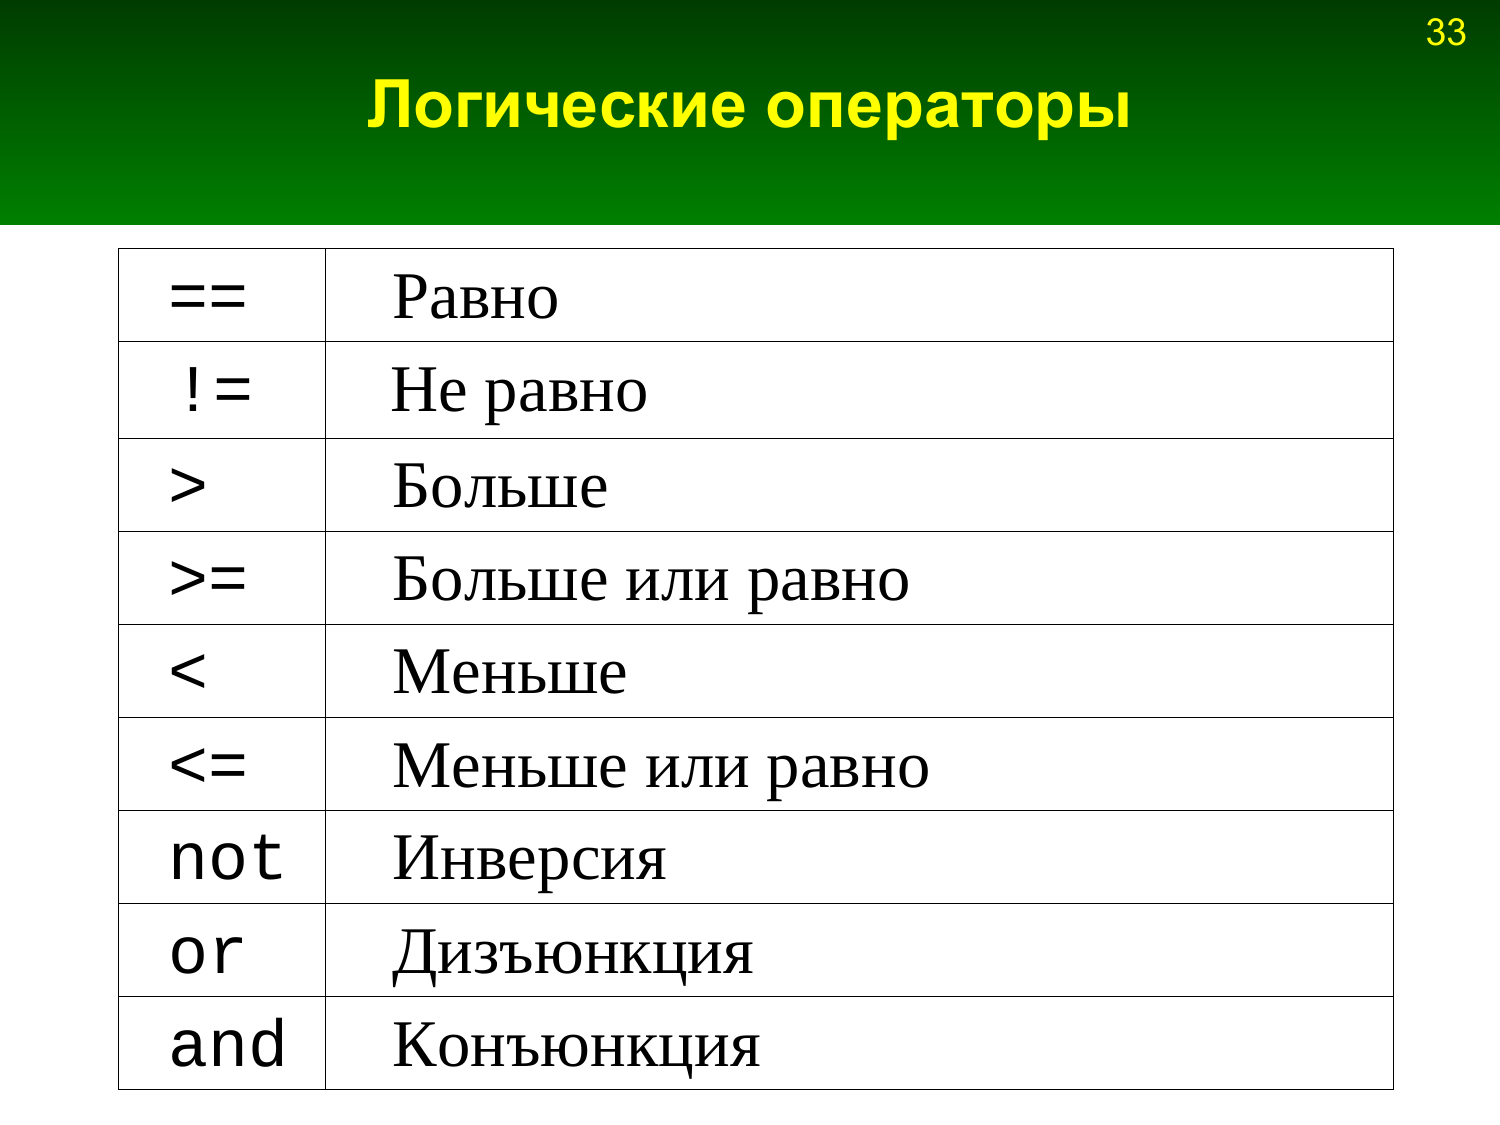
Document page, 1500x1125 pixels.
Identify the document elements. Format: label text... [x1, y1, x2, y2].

table_cell < [119, 625, 325, 717]
table_cell != [119, 342, 325, 438]
table_cell or [119, 904, 325, 996]
table_cell Меньше или равно [326, 718, 1393, 810]
table_cell <= [119, 718, 325, 810]
table_header == [119, 249, 325, 341]
table_cell Инверсия [326, 811, 1393, 903]
table_cell and [119, 997, 325, 1089]
title Логические операторы [112, 7, 1388, 195]
table_cell > [119, 439, 325, 531]
table_cell Меньше [326, 625, 1393, 717]
table_header Равно [326, 249, 1393, 341]
table_cell Не равно [326, 342, 1393, 438]
table_cell Конъюнкция [326, 997, 1393, 1089]
table_cell Больше [326, 439, 1393, 531]
table_cell Больше или равно [326, 532, 1393, 624]
table_cell Дизъюнкция [326, 904, 1393, 996]
table_cell >= [119, 532, 325, 624]
table_cell not [119, 811, 325, 903]
